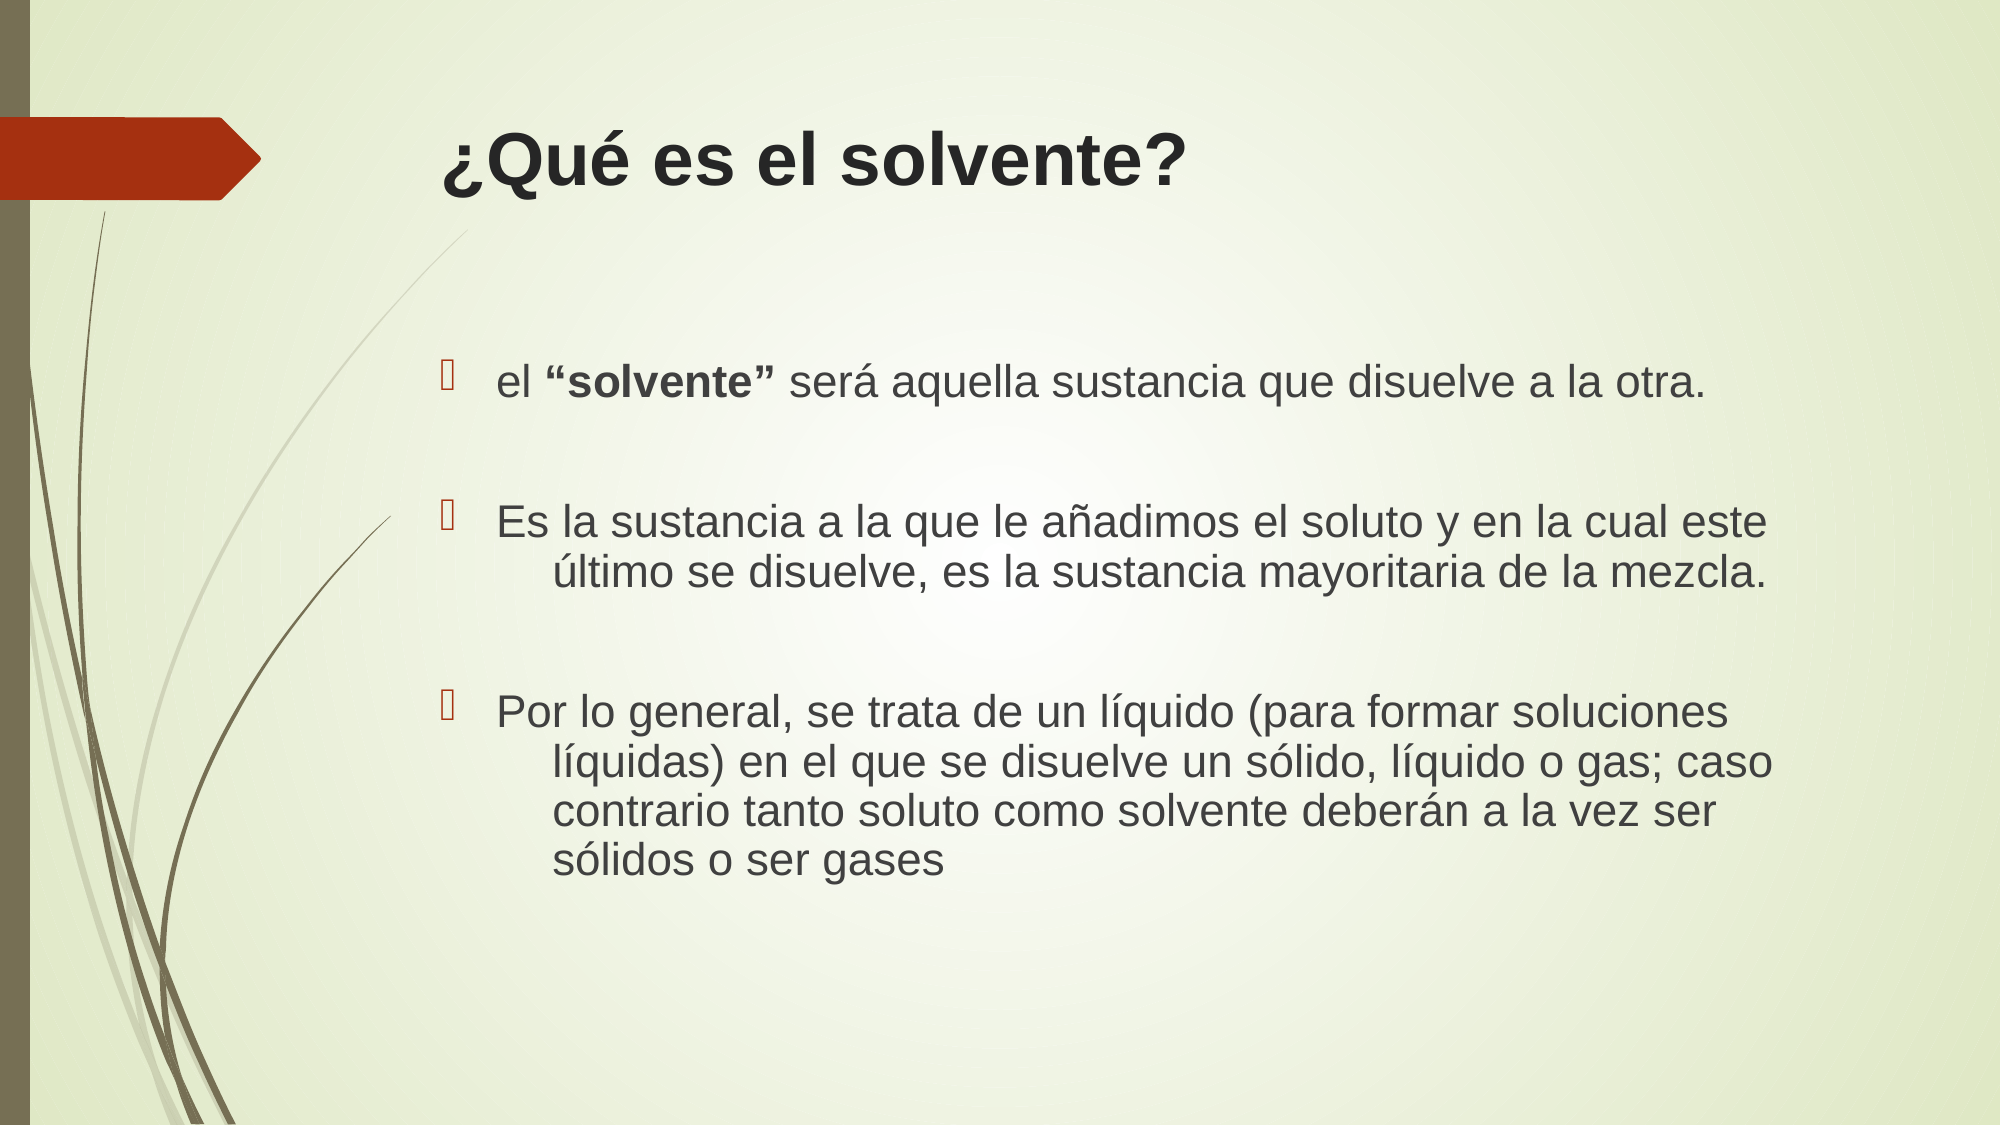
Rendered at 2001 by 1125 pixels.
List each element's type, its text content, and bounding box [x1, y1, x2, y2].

title ¿Qué es el solvente? [425, 102, 1888, 313]
list el “solvente” será aquella sustancia que disuelve a la otra. Es la sustancia a la que le añadimos el soluto y en la cual este último se disuelve, es la sustancia mayoritaria de la mezcla. Por lo general, se trata de un líquido (para formar soluciones líquidas) en el que se disuelve un sólido, líquido o gas; caso contrario tanto soluto como solvente deberán a la vez ser sólidos o ser gases [424, 350, 1888, 1019]
